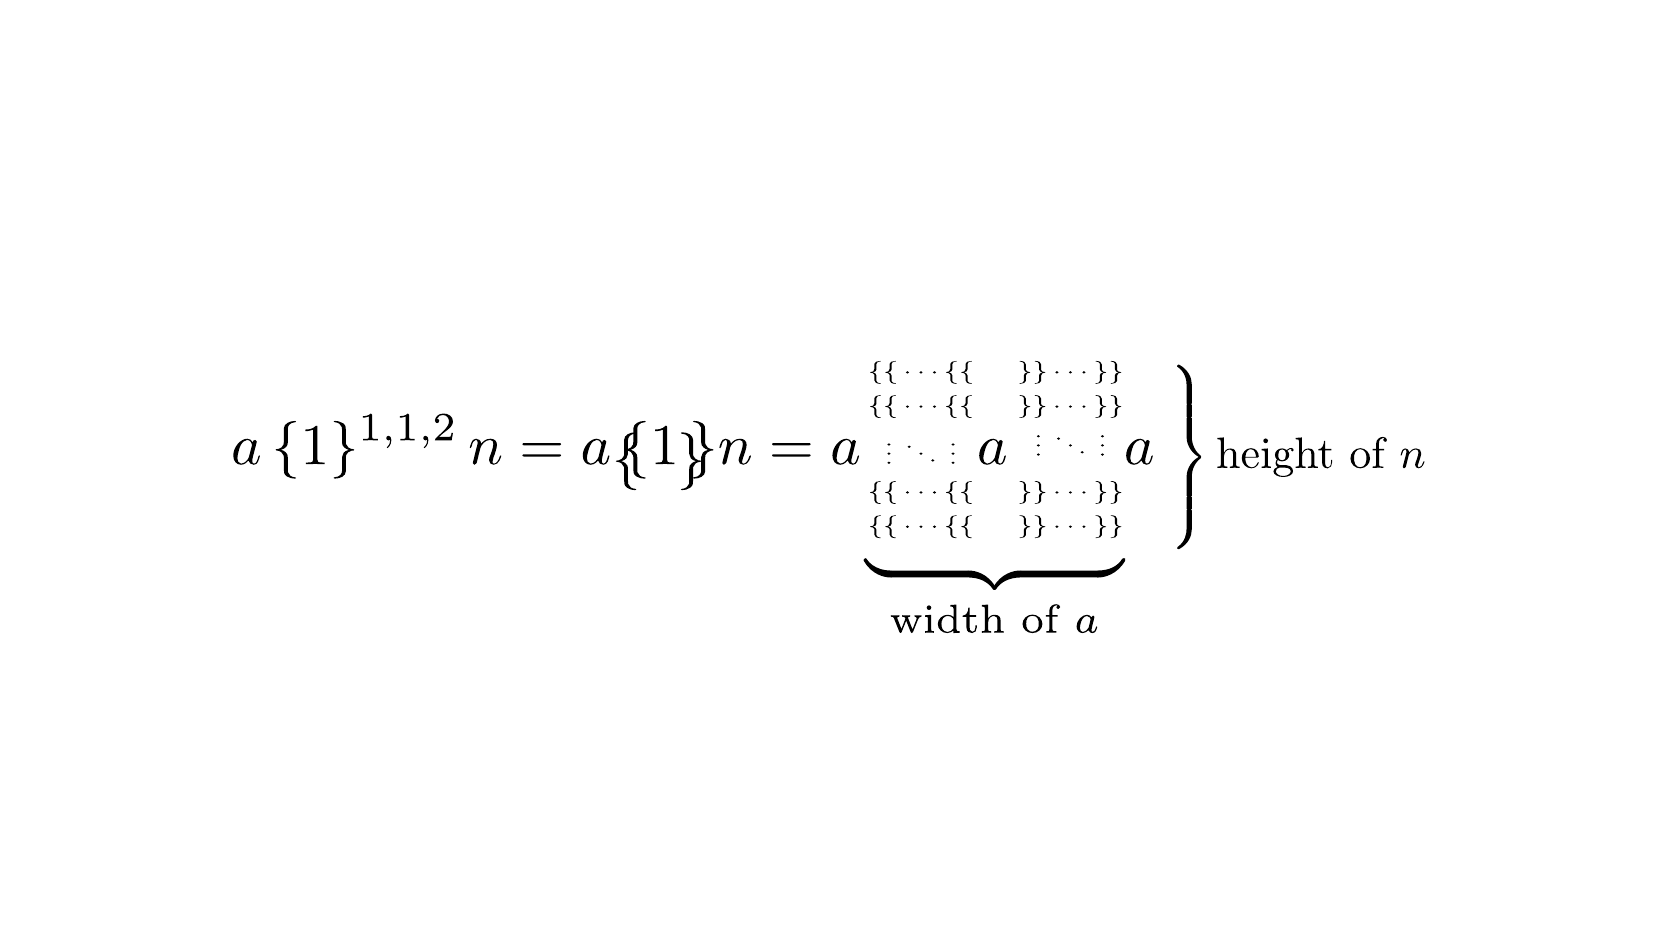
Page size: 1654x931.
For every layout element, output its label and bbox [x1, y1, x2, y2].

text_box [863, 558, 1126, 634]
text_box [233, 360, 1153, 539]
text_box [1171, 364, 1425, 550]
